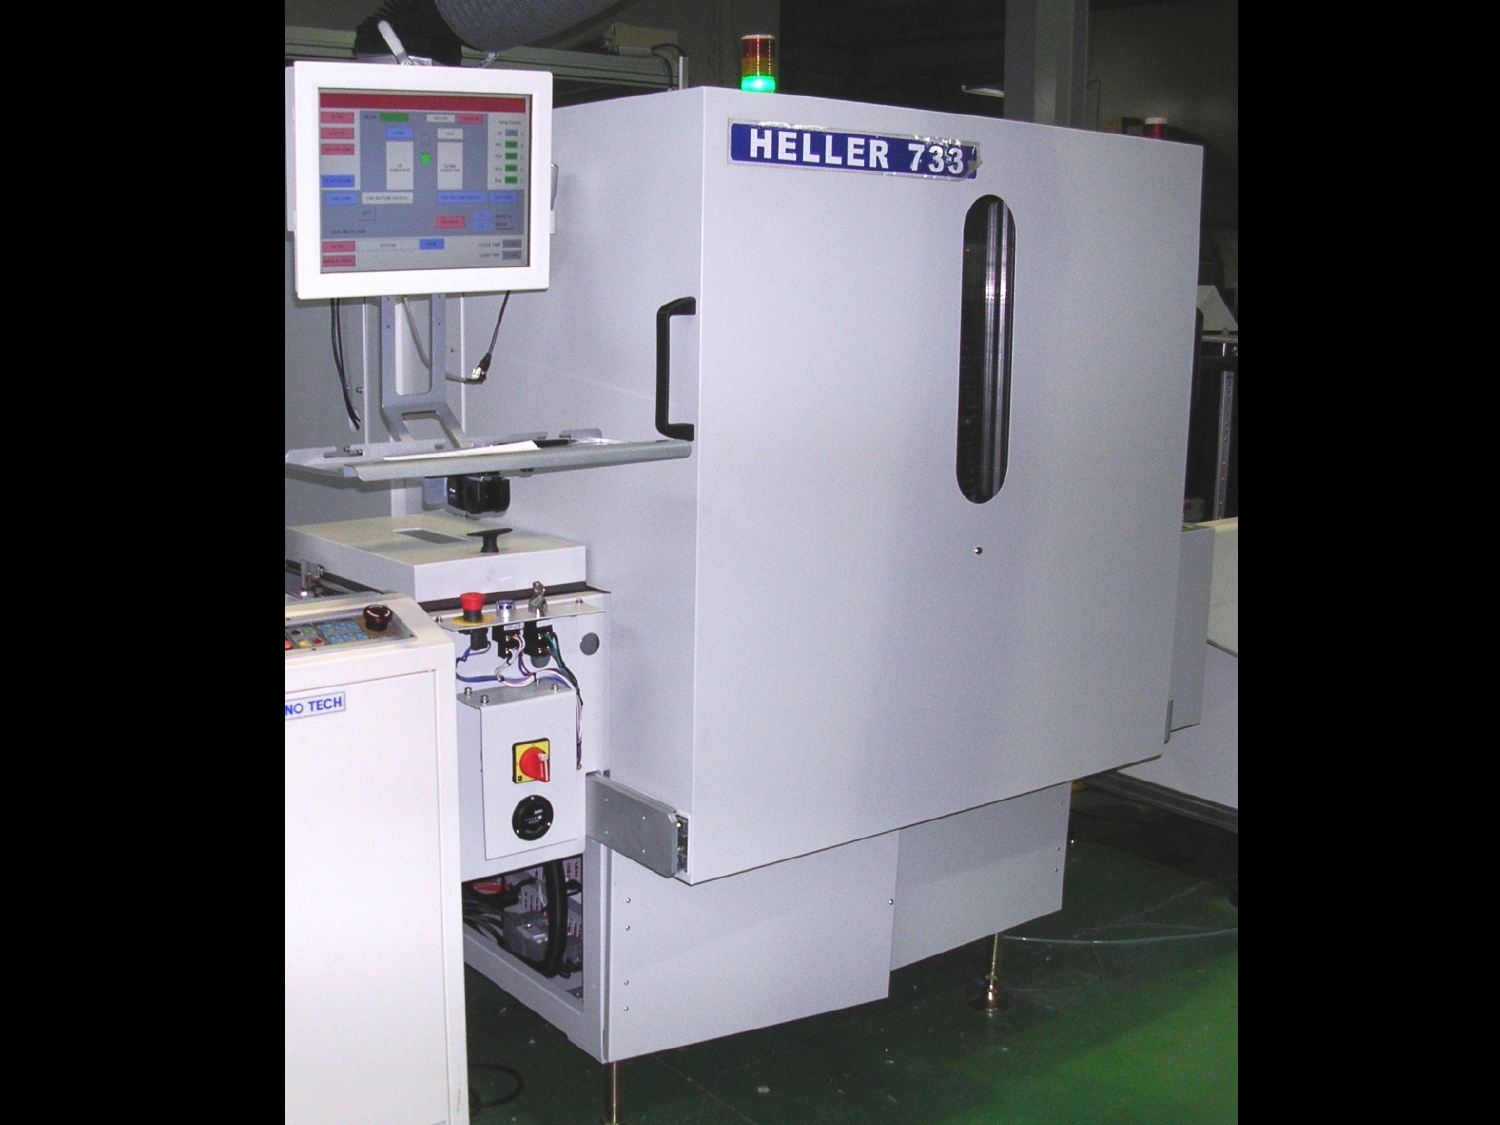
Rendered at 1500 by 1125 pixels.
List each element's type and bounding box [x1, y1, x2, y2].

picture [285, 0, 1238, 1125]
text_box [1238, 0, 1500, 1125]
text_box [0, 0, 285, 1125]
